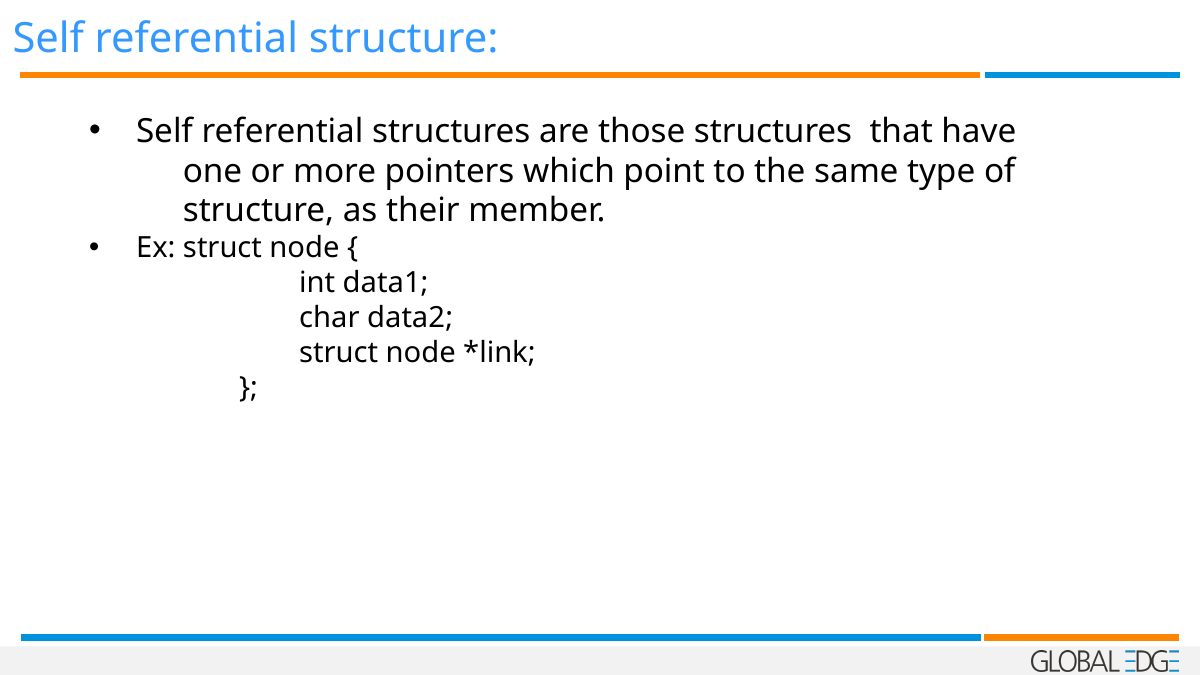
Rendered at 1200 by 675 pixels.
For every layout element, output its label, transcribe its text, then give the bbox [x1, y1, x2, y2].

text_box Self referential structures are those structures that have one or more pointers which point to the same type of structure, as their member. Ex: struct node { int data1; char data2; struct node *link; }; [74, 101, 1040, 446]
title Self referential structure: [12, 9, 1088, 63]
picture [1031, 650, 1179, 672]
